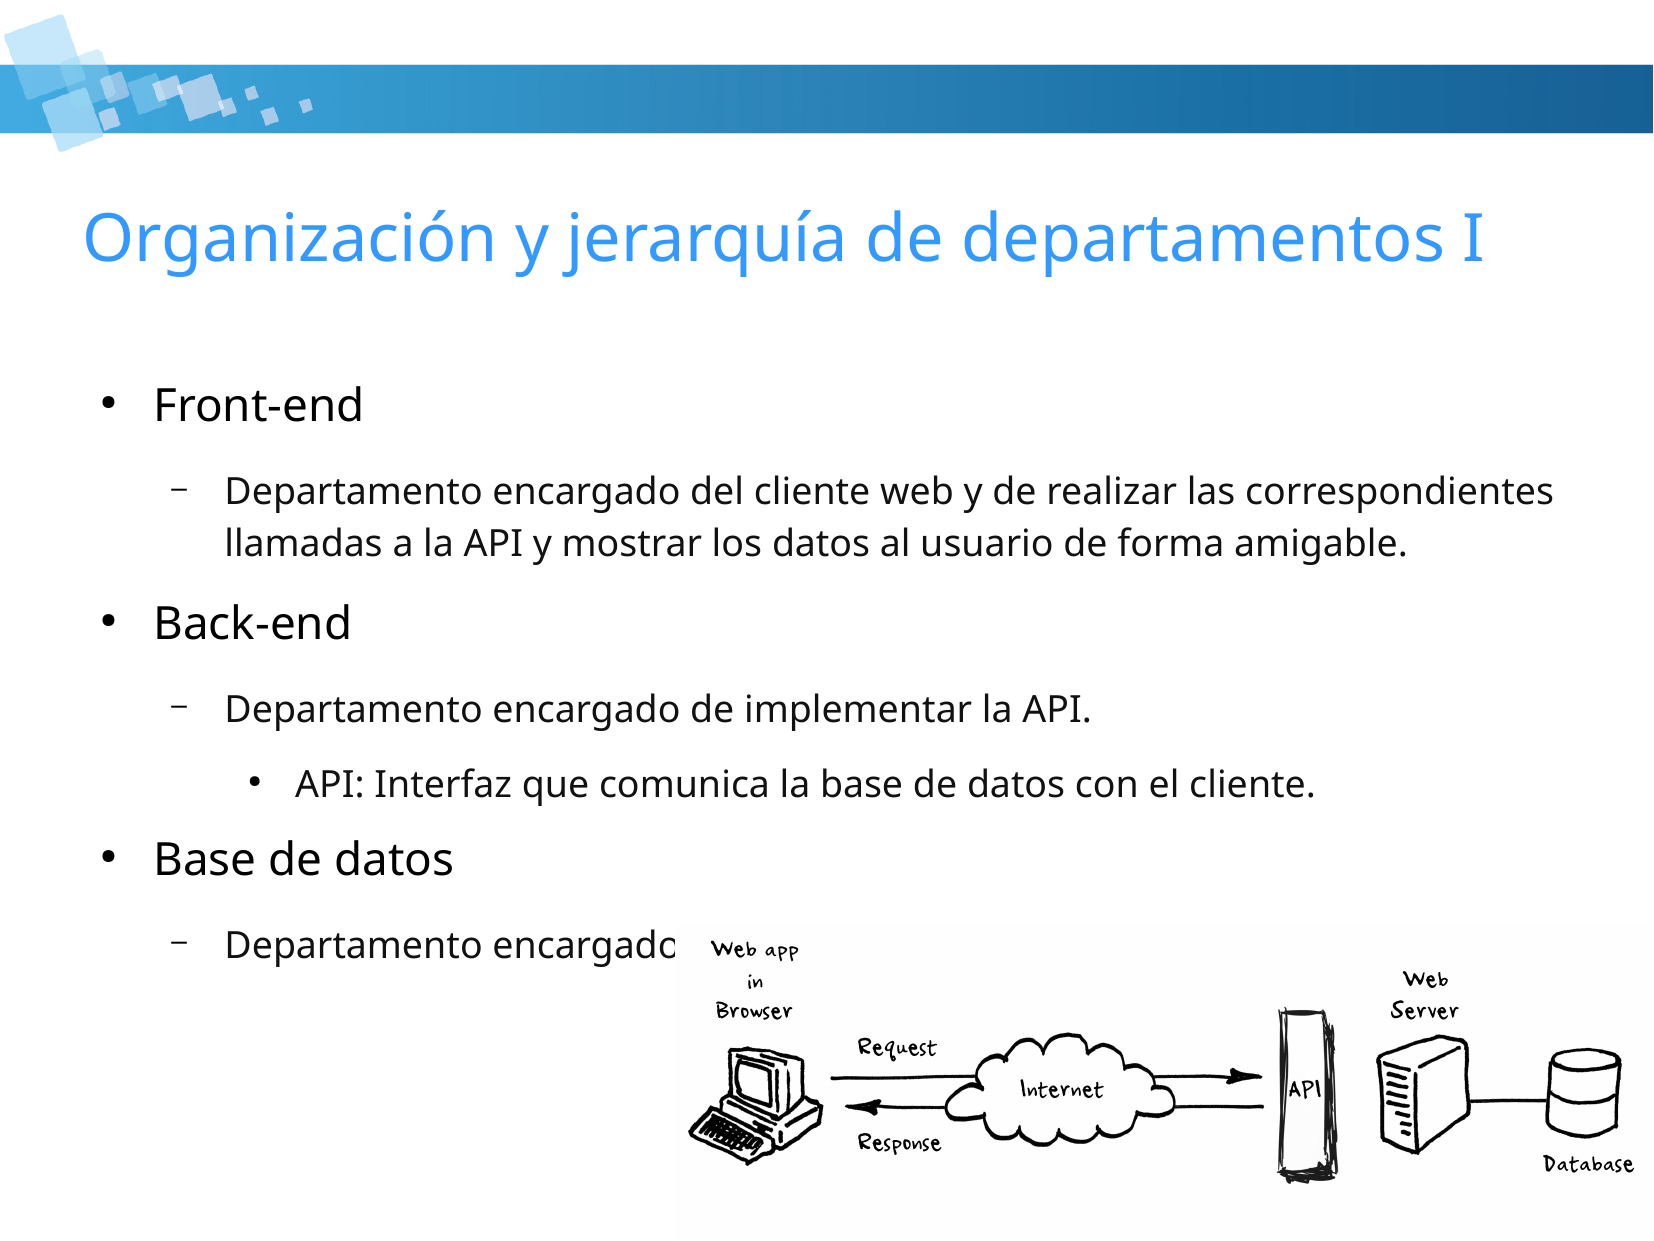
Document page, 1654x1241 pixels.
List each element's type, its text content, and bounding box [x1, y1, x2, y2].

list Front-end Departamento encargado del cliente web y de realizar las correspondientes llamadas a la API y mostrar los datos al usuario de forma amigable. Back-end Departamento encargado de implementar la API. API: Interfaz que comunica la base de datos con el cliente. Base de datos Departamento encargado de hacer la base de datos del sistema. [82, 372, 1571, 1093]
title Organización y jerarquía de departamentos I [82, 132, 1571, 340]
picture [0, 0, 1653, 1241]
